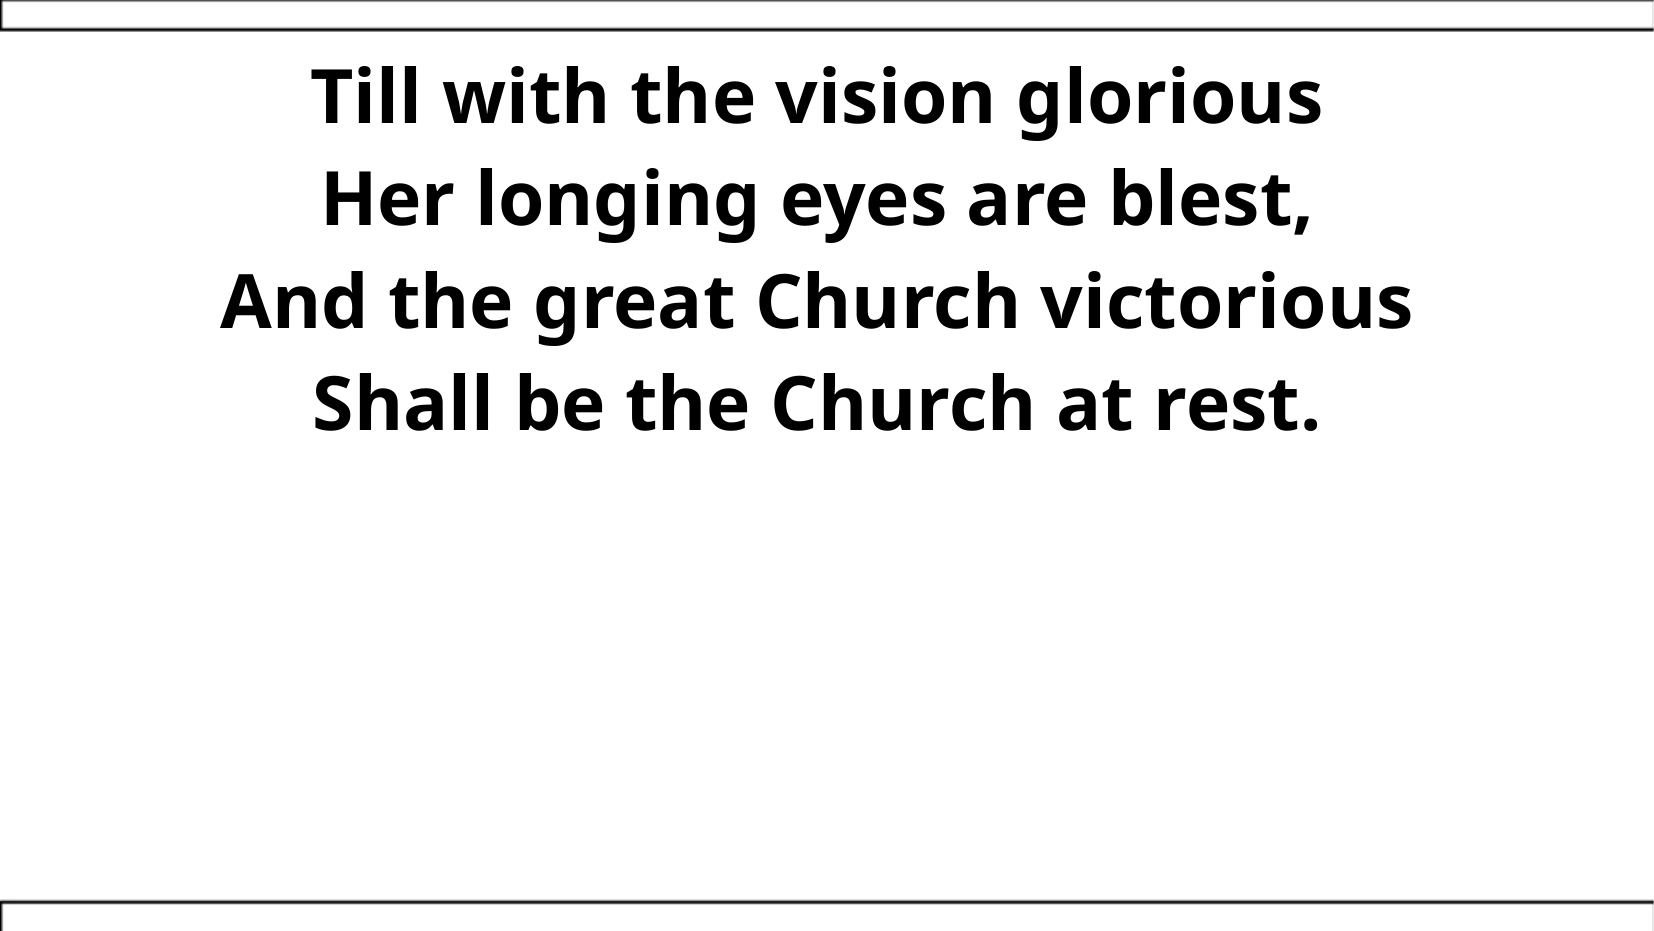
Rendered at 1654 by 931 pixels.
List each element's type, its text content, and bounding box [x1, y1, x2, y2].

picture [0, 0, 1654, 931]
text_box Till with the vision glorious Her longing eyes are blest, And the great Church victorious Shall be the Church at rest. [90, 35, 1546, 451]
